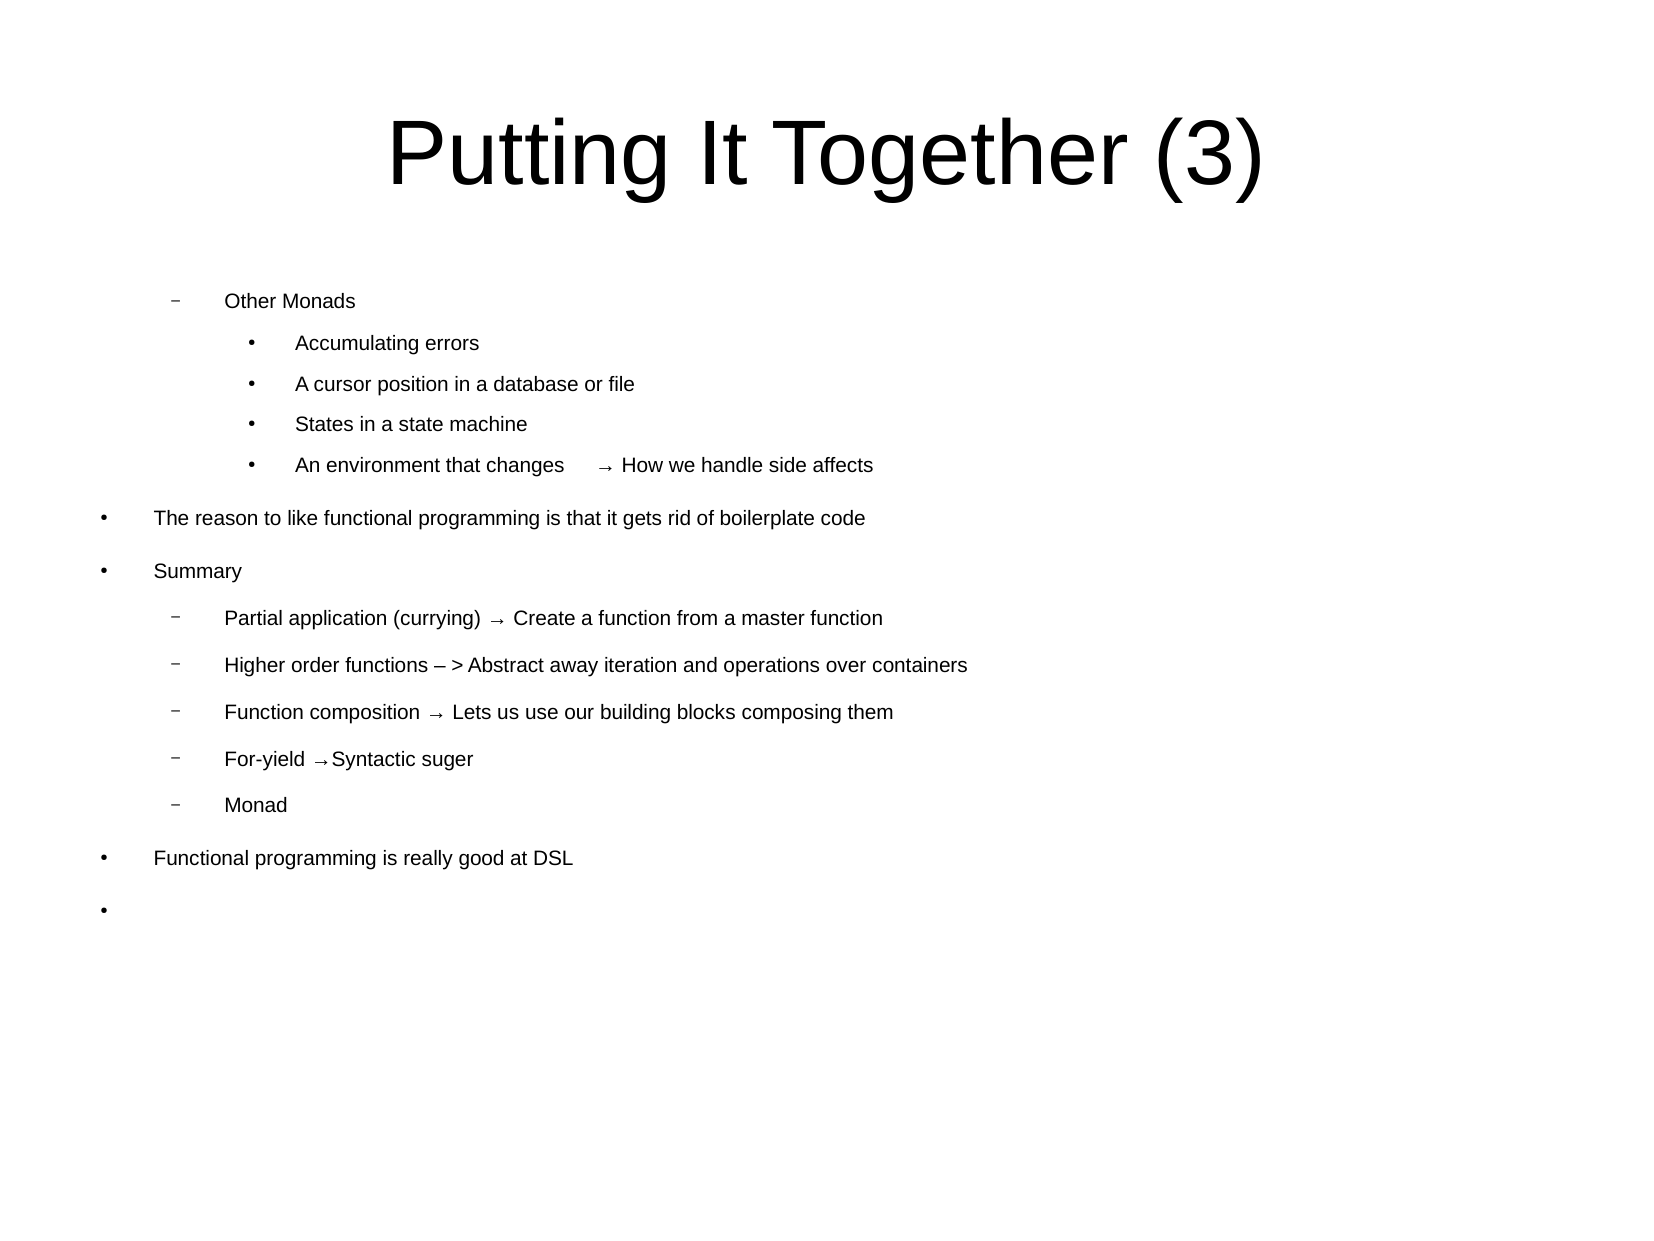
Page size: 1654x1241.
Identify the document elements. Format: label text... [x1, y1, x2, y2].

title Putting It Together (3) [82, 49, 1571, 257]
list Other Monads Accumulating errors A cursor position in a database or file States in a state machine An environment that changes → How we handle side affects The reason to like functional programming is that it gets rid of boilerplate code Summary Partial application (currying) → Create a function from a master function Higher order functions – > Abstract away iteration and operations over containers Function composition → Lets us use our building blocks composing them For-yield →Syntactic suger Monad Functional programming is really good at DSL [82, 290, 1571, 1216]
